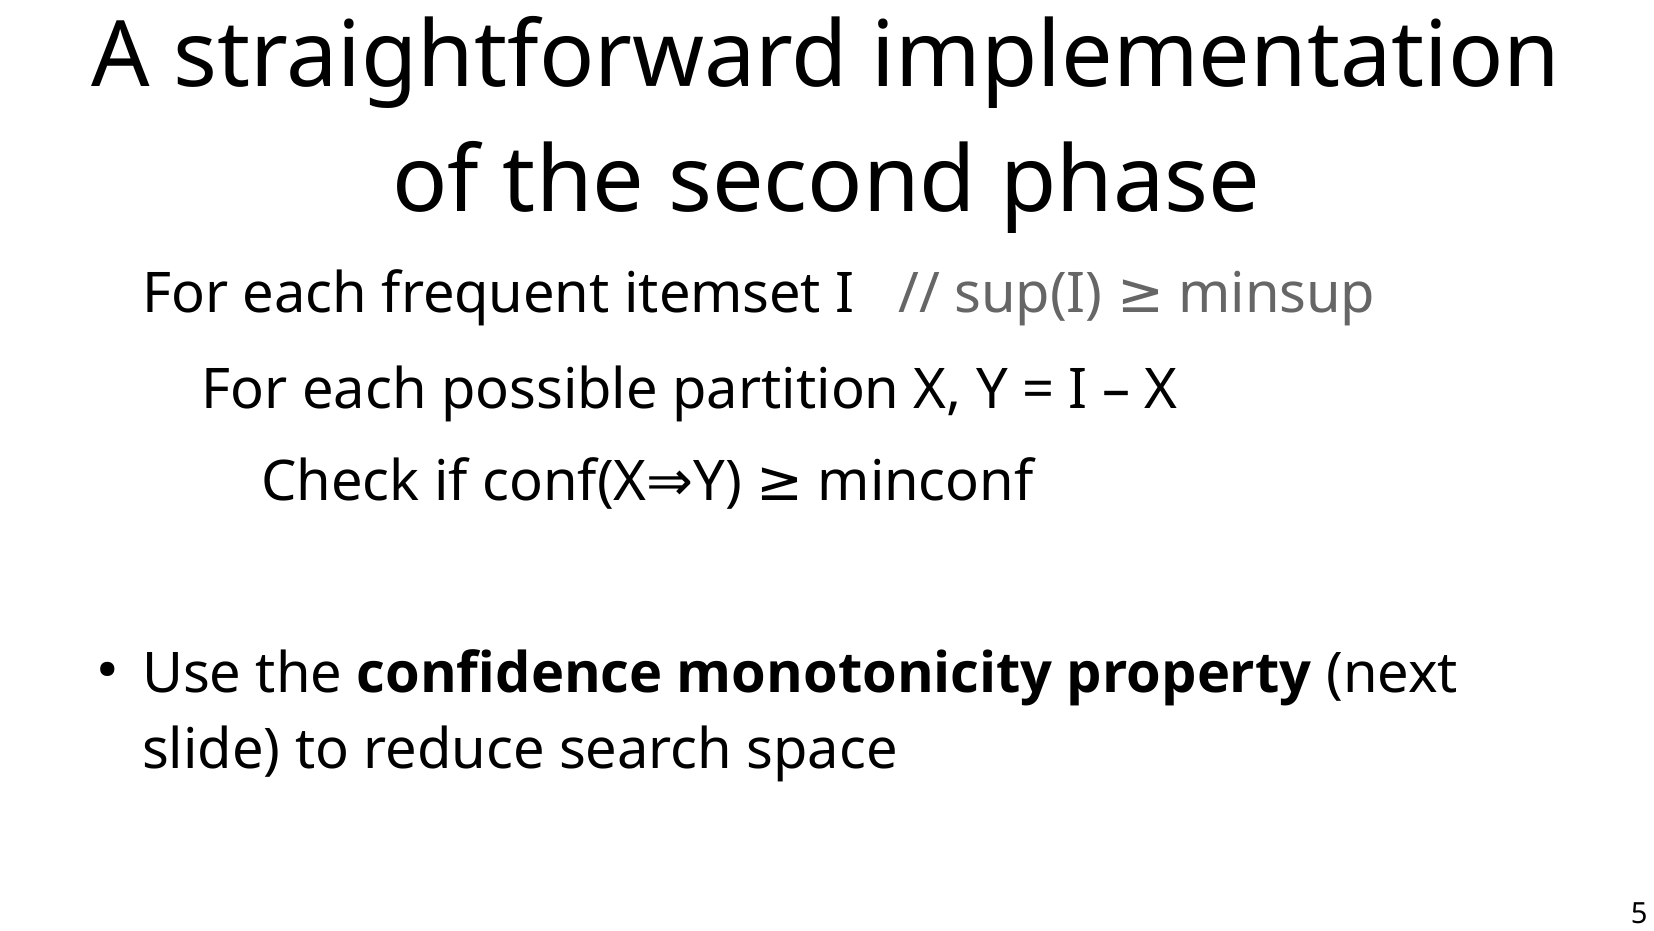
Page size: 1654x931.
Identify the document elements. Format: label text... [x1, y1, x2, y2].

list For each frequent itemset I // sup(I) ≥ minsup For each possible partition X, Y = I – X Check if conf(X⇒Y) ≥ minconf Use the confidence monotonicity property (next slide) to reduce search space [82, 253, 1571, 793]
title A straightforward implementation of the second phase [82, 1, 1571, 226]
